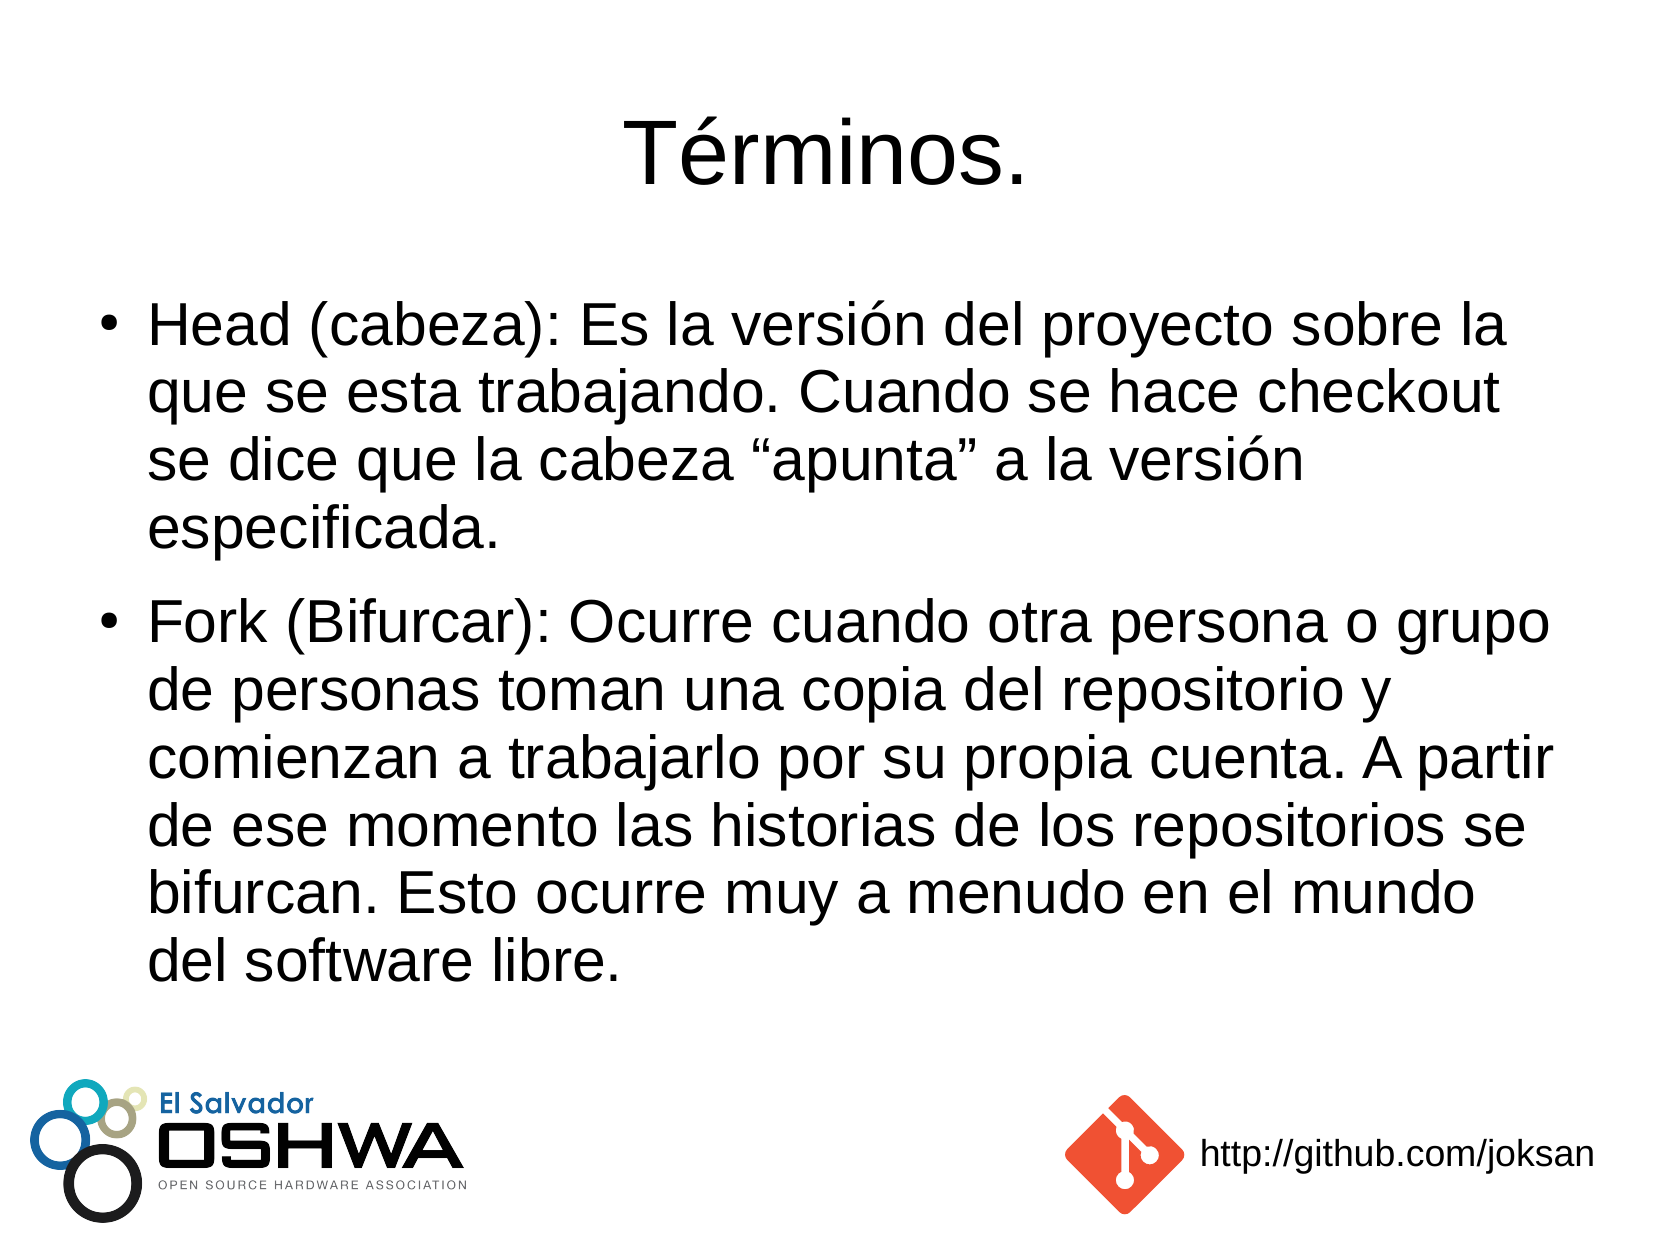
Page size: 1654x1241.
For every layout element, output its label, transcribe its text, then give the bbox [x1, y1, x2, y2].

picture [30, 1079, 466, 1224]
text_box http://github.com/joksan [1185, 1125, 1611, 1182]
list Head (cabeza): Es la versión del proyecto sobre la que se esta trabajando. Cuando se hace checkout se dice que la cabeza “apunta” a la versión especificada. Fork (Bifurcar): Ocurre cuando otra persona o grupo de personas toman una copia del repositorio y comienzan a trabajarlo por su propia cuenta. A partir de ese momento las historias de los repositorios se bifurcan. Esto ocurre muy a menudo en el mundo del software libre. [82, 290, 1571, 1010]
picture [1065, 1095, 1185, 1215]
title Términos. [82, 49, 1571, 257]
